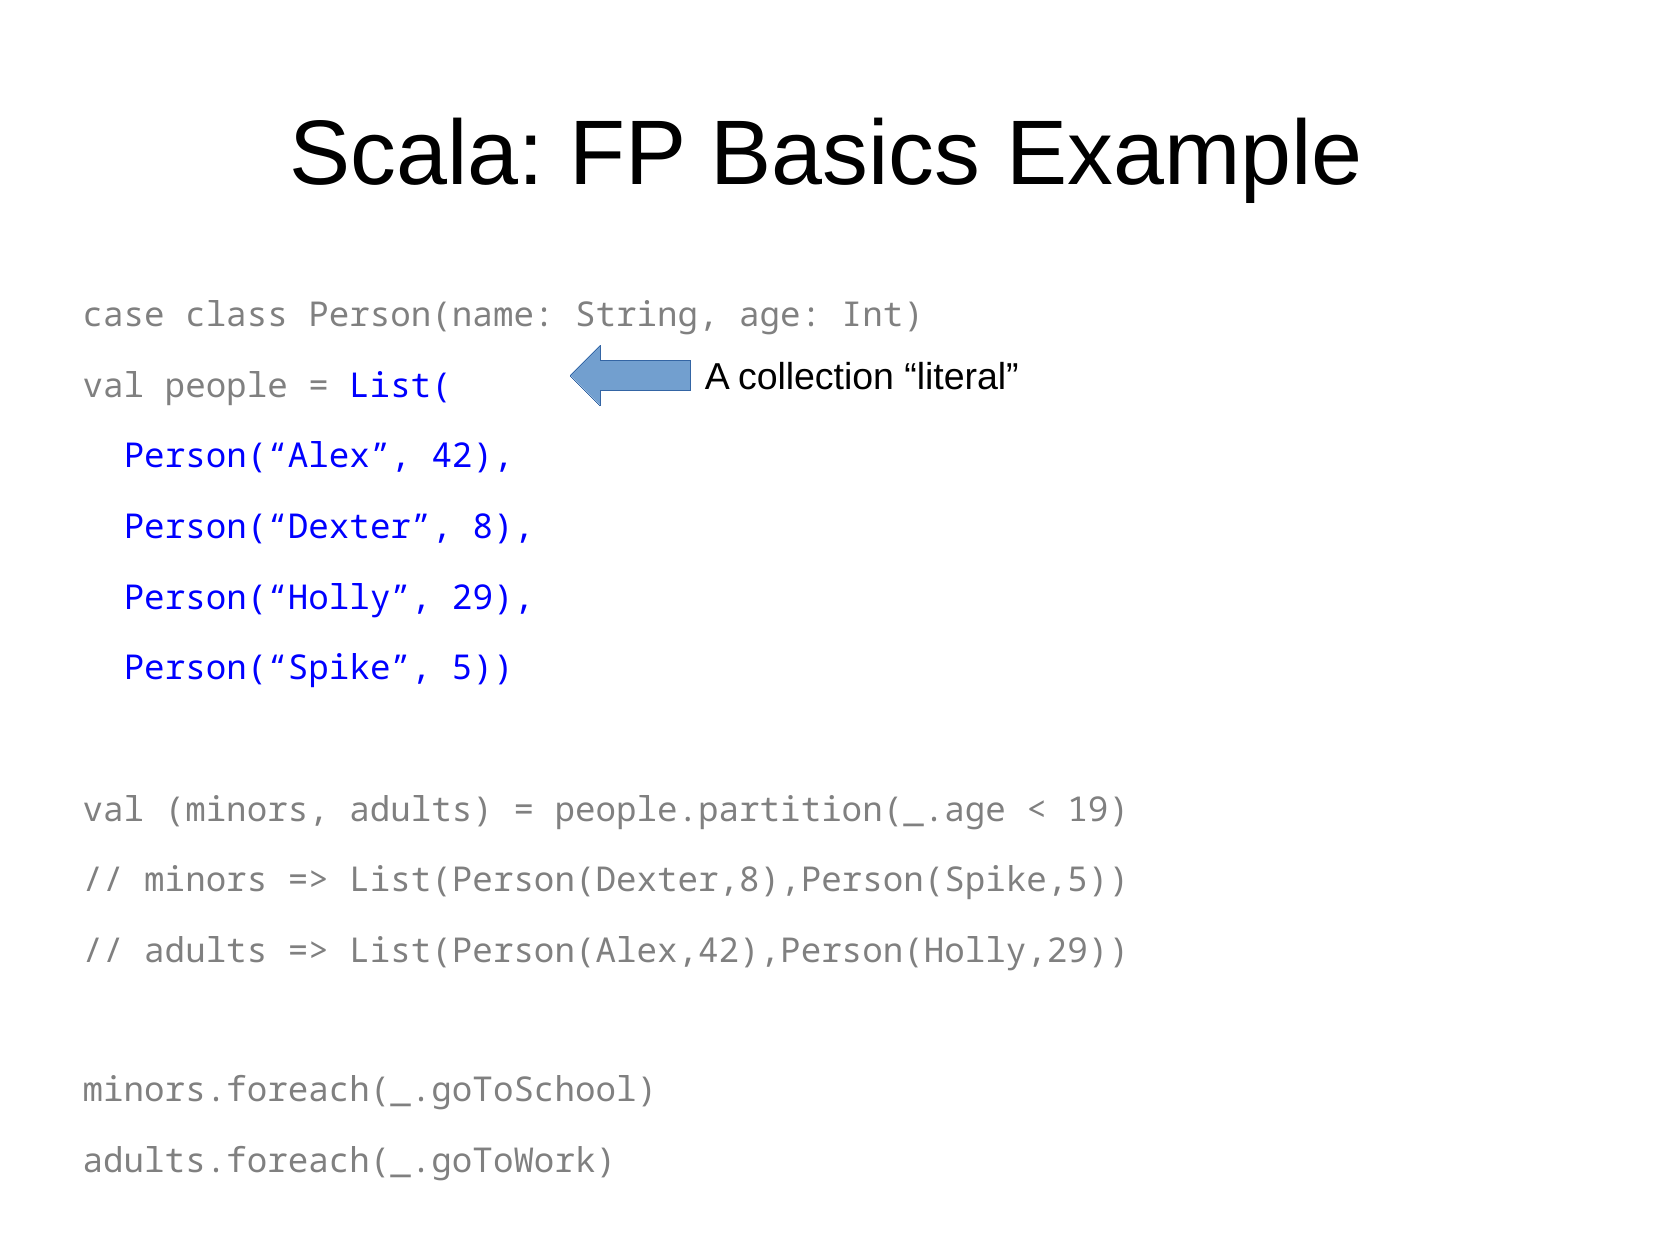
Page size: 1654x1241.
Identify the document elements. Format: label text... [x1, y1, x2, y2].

list case class Person(name: String, age: Int) val people = List( Person(“Alex”, 42), Person(“Dexter”, 8), Person(“Holly”, 29), Person(“Spike”, 5)) val (minors, adults) = people.partition(_.age < 19) // minors => List(Person(Dexter,8),Person(Spike,5)) // adults => List(Person(Alex,42),Person(Holly,29)) minors.foreach(_.goToSchool) adults.foreach(_.goToWork) [82, 290, 1571, 1186]
text_box A collection “literal” [690, 348, 1156, 406]
title Scala: FP Basics Example [82, 49, 1571, 257]
text_box [570, 345, 690, 406]
